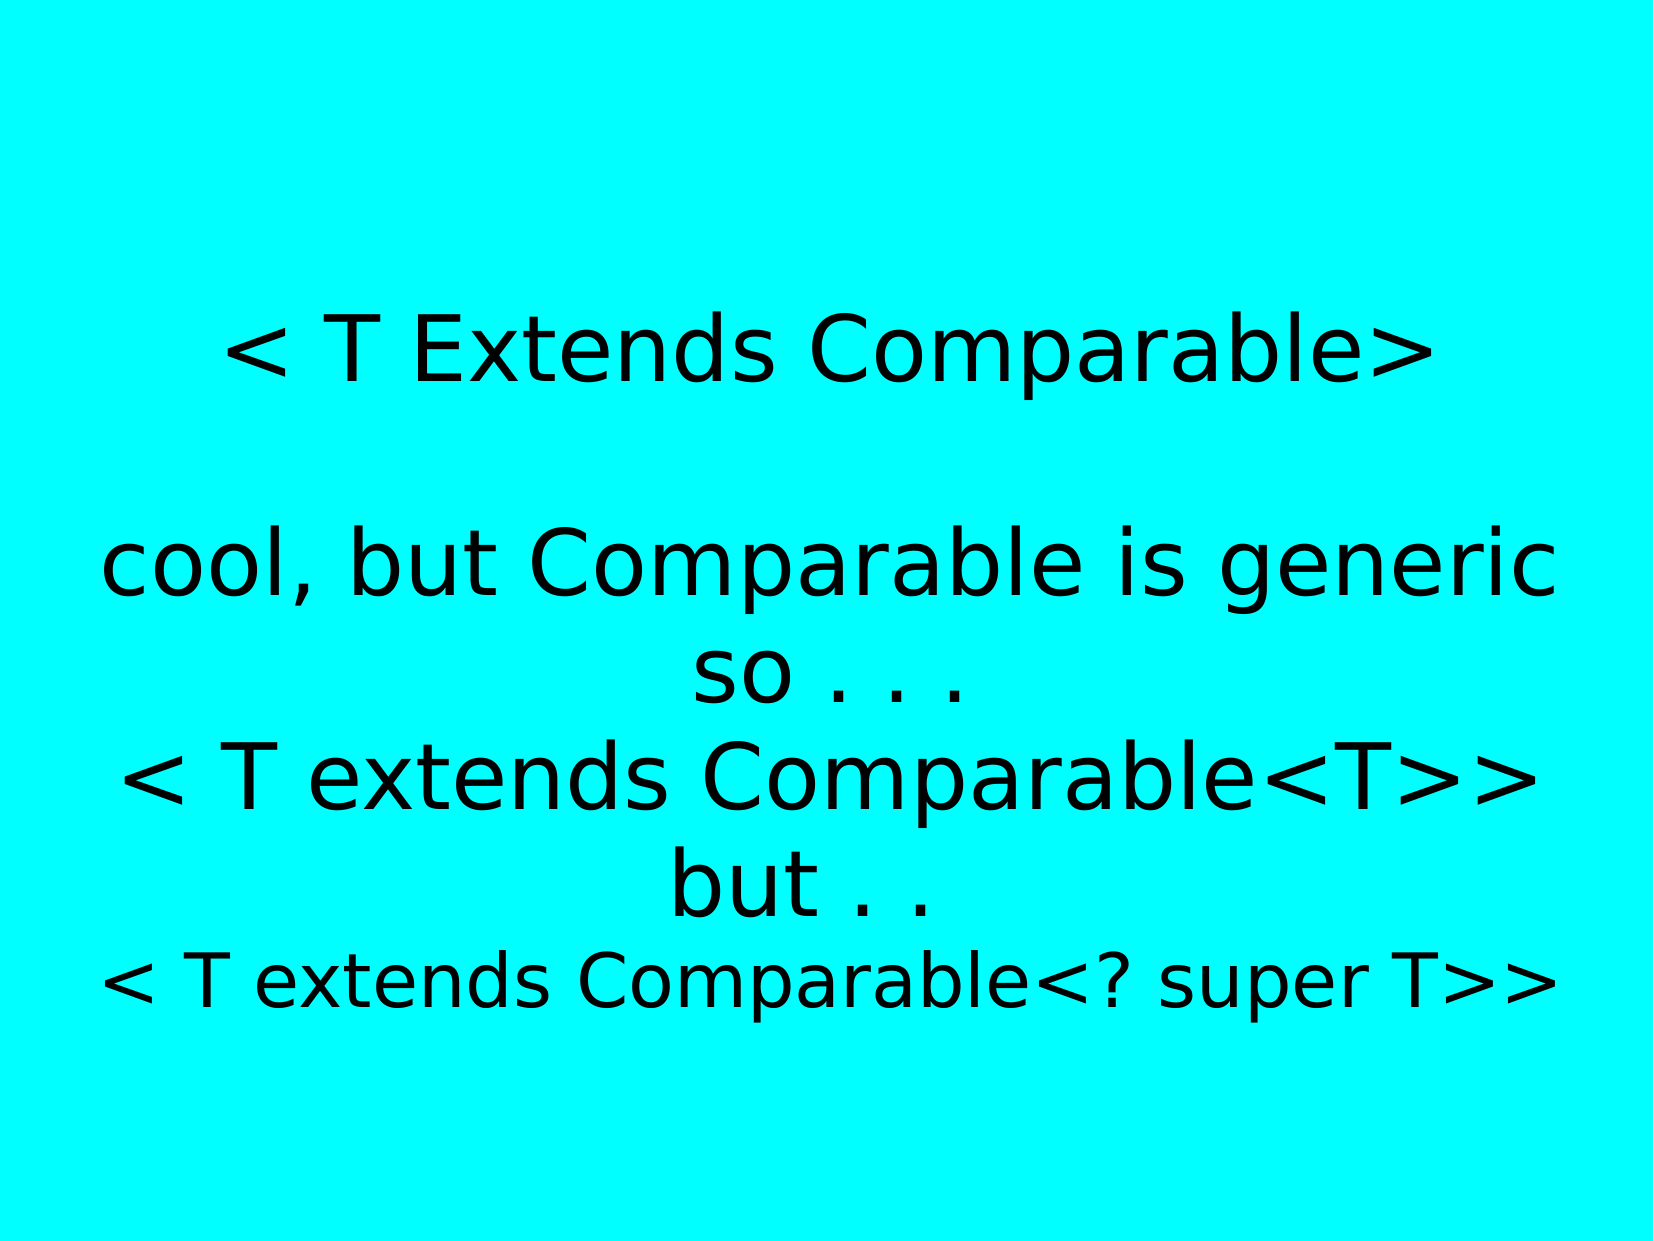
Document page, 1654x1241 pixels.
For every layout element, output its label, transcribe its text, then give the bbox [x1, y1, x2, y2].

title < T Extends Comparable> cool, but Comparable is generic so . . . < T extends Comparable<T>> but . . < T extends Comparable<? super T>> [87, 75, 1576, 1140]
